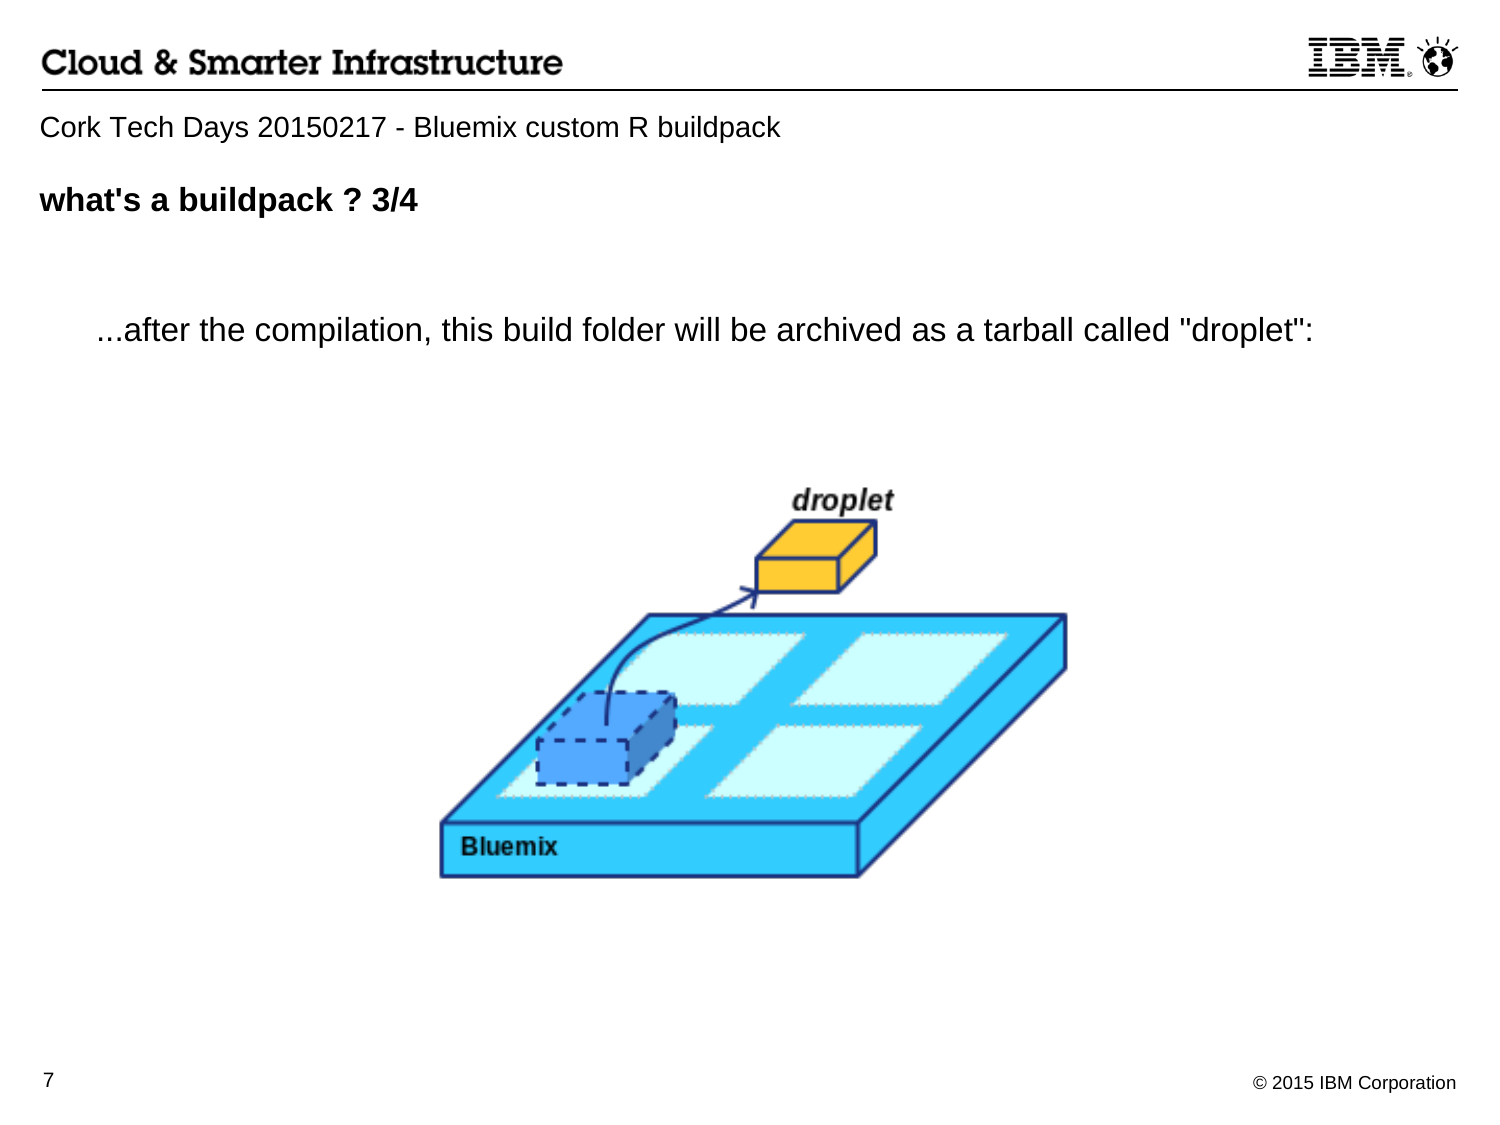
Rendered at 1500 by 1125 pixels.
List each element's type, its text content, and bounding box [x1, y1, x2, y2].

picture [1294, 22, 1469, 89]
title Cork Tech Days 20150217 - Bluemix custom R buildpack what's a buildpack ? 3/4 [24, 100, 1463, 226]
picture [411, 461, 1097, 906]
list ...after the compilation, this build folder will be archived as a tarball called "droplet": [24, 299, 1463, 404]
picture [39, 35, 572, 86]
